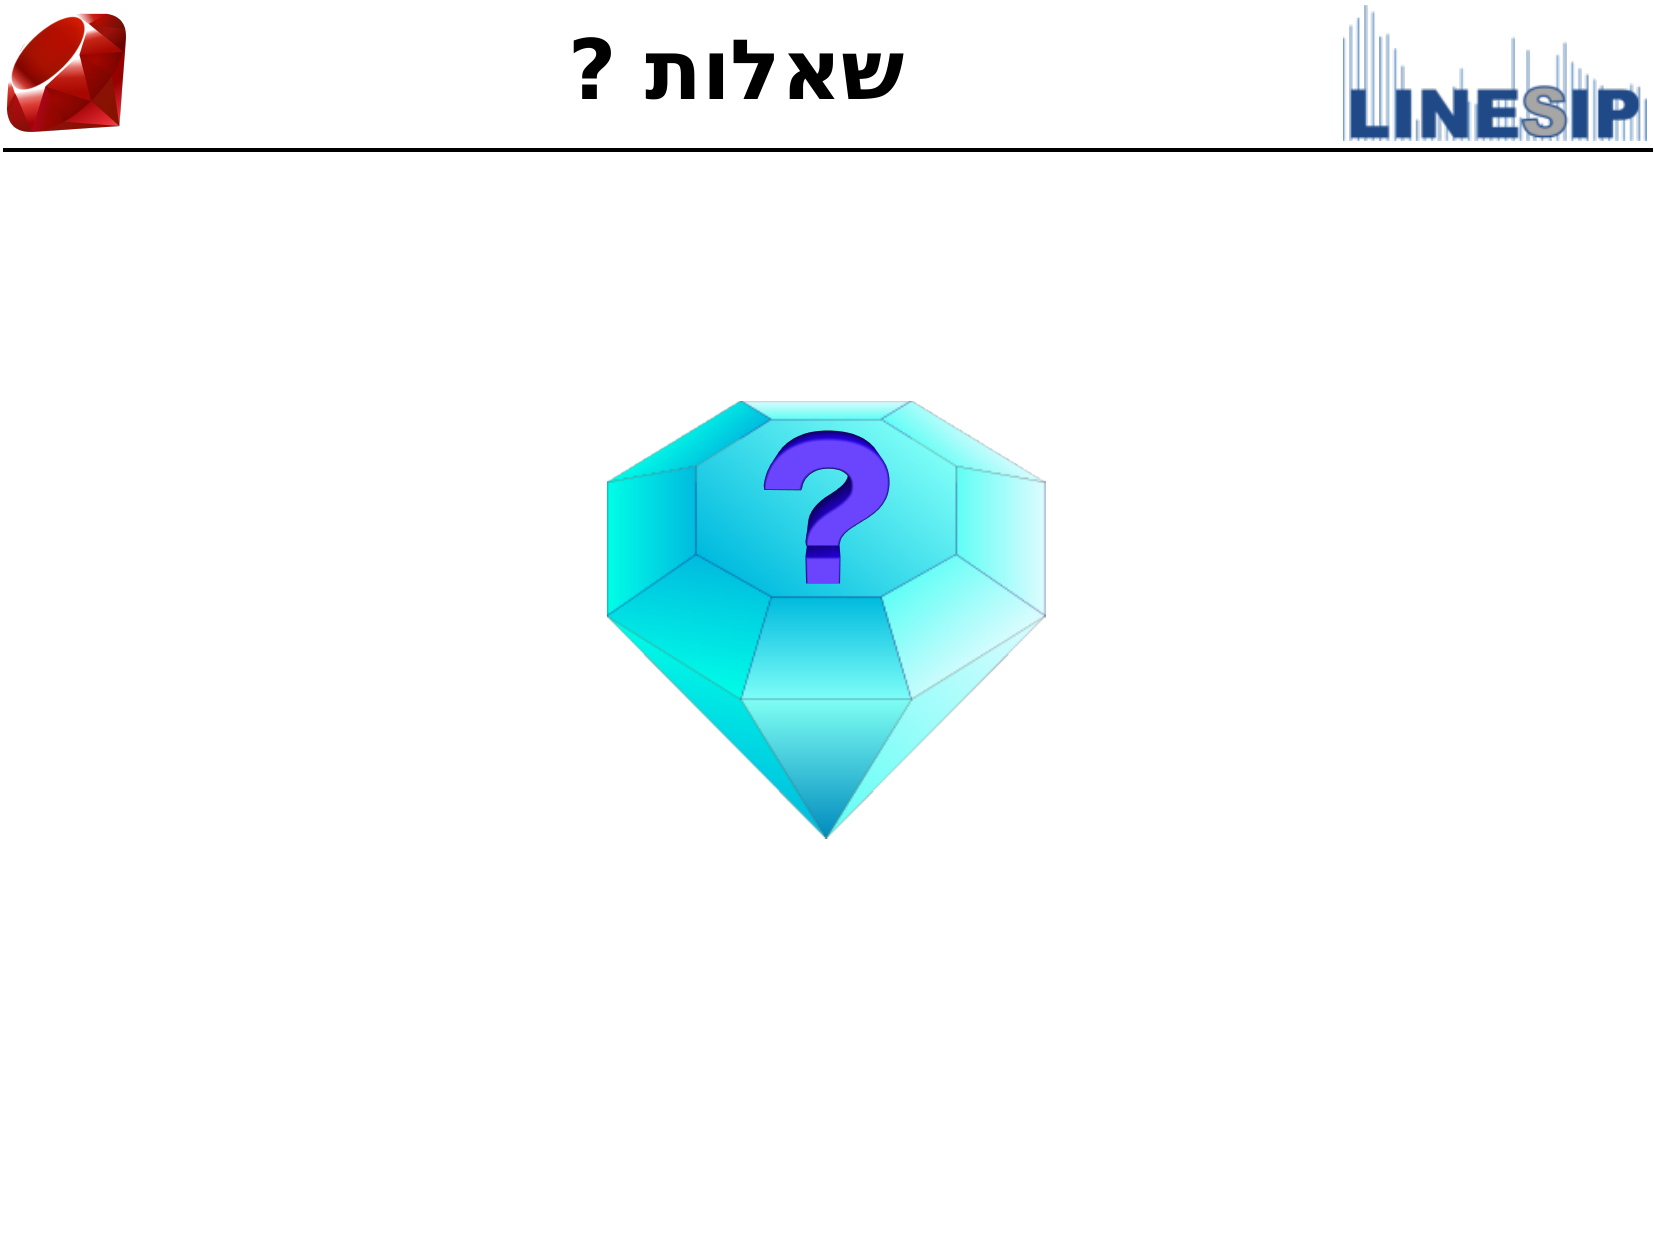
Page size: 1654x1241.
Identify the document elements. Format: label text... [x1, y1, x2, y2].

text_box שאלות ? [124, 15, 1350, 131]
picture [607, 401, 1046, 839]
picture [5, 11, 126, 132]
picture [1343, 5, 1647, 141]
